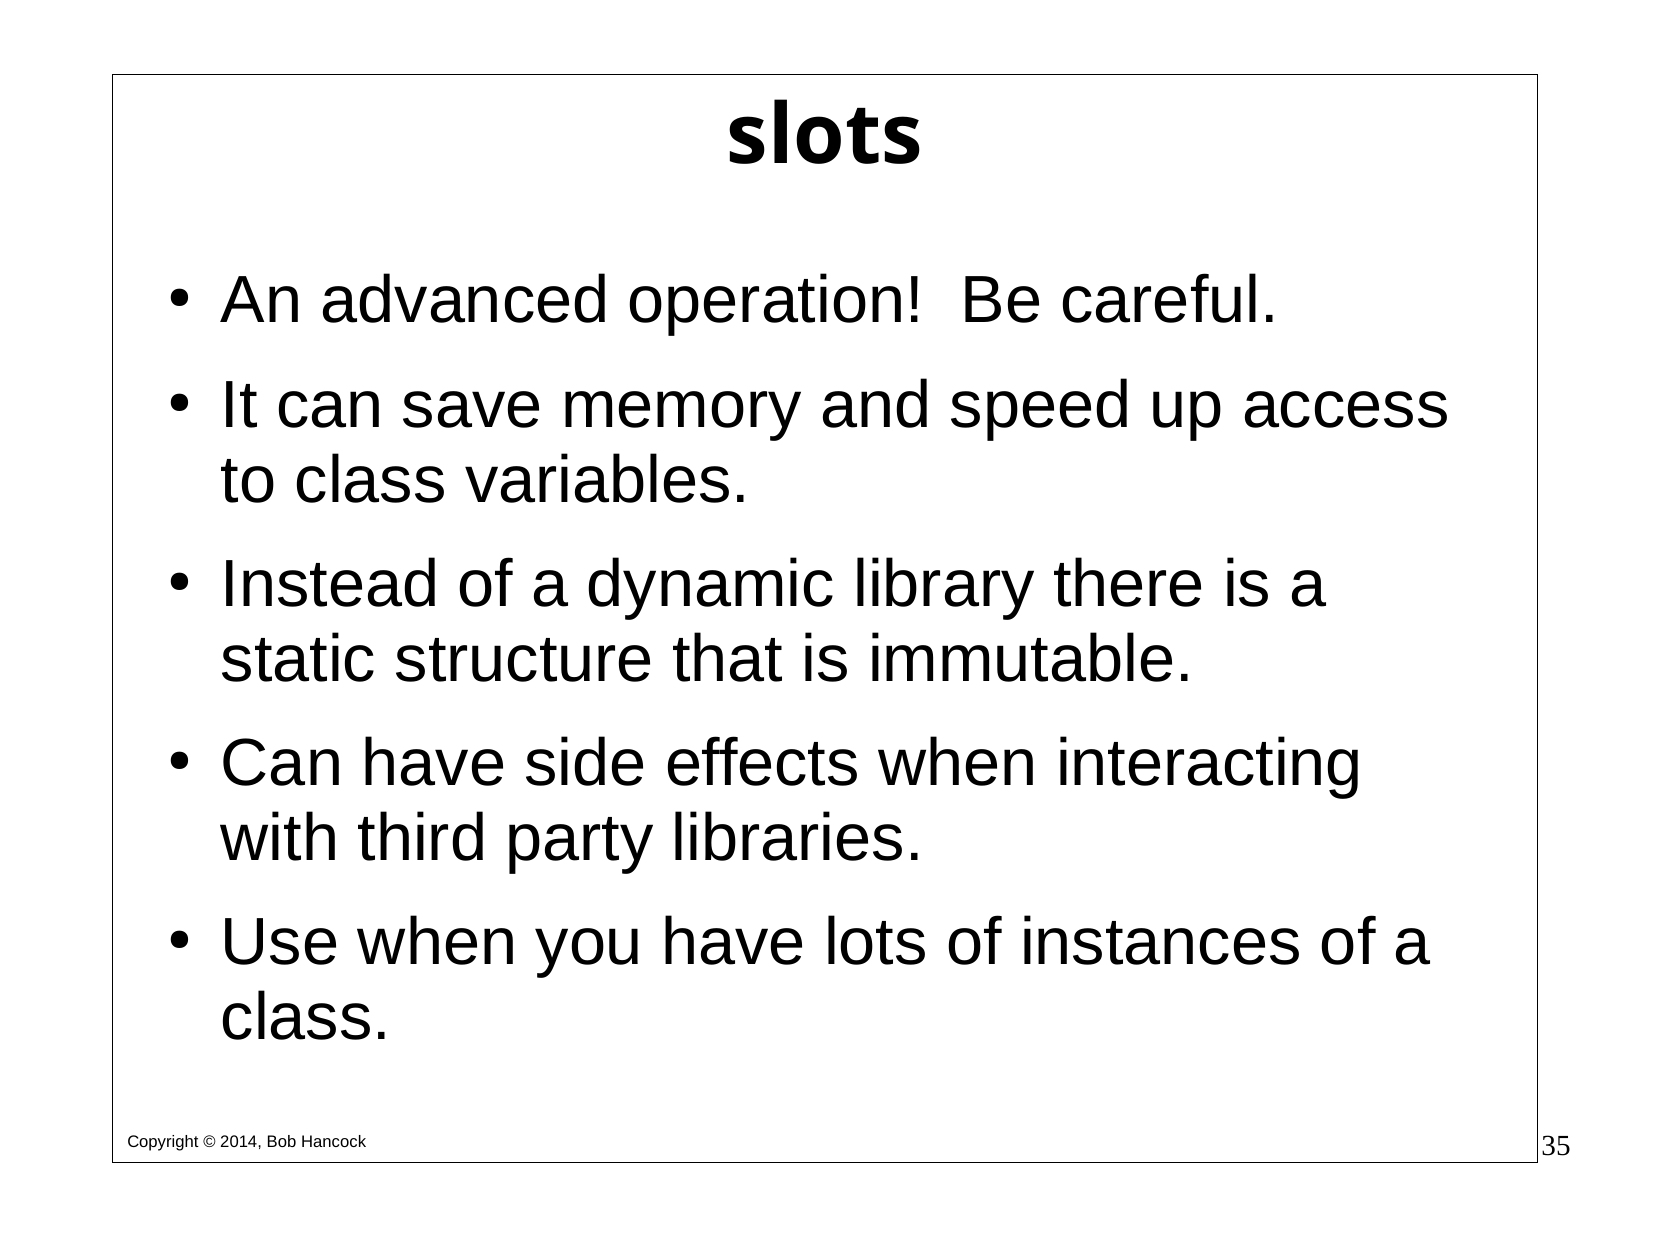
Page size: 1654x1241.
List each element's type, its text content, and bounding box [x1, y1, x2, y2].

title slots [112, 75, 1538, 188]
text_box Copyright © 2014, Bob Hancock [112, 1125, 382, 1159]
list An advanced operation! Be careful. It can save memory and speed up access to class variables. Instead of a dynamic library there is a static structure that is immutable. Can have side effects when interacting with third party libraries. Use when you have lots of instances of a class. [150, 262, 1501, 1126]
